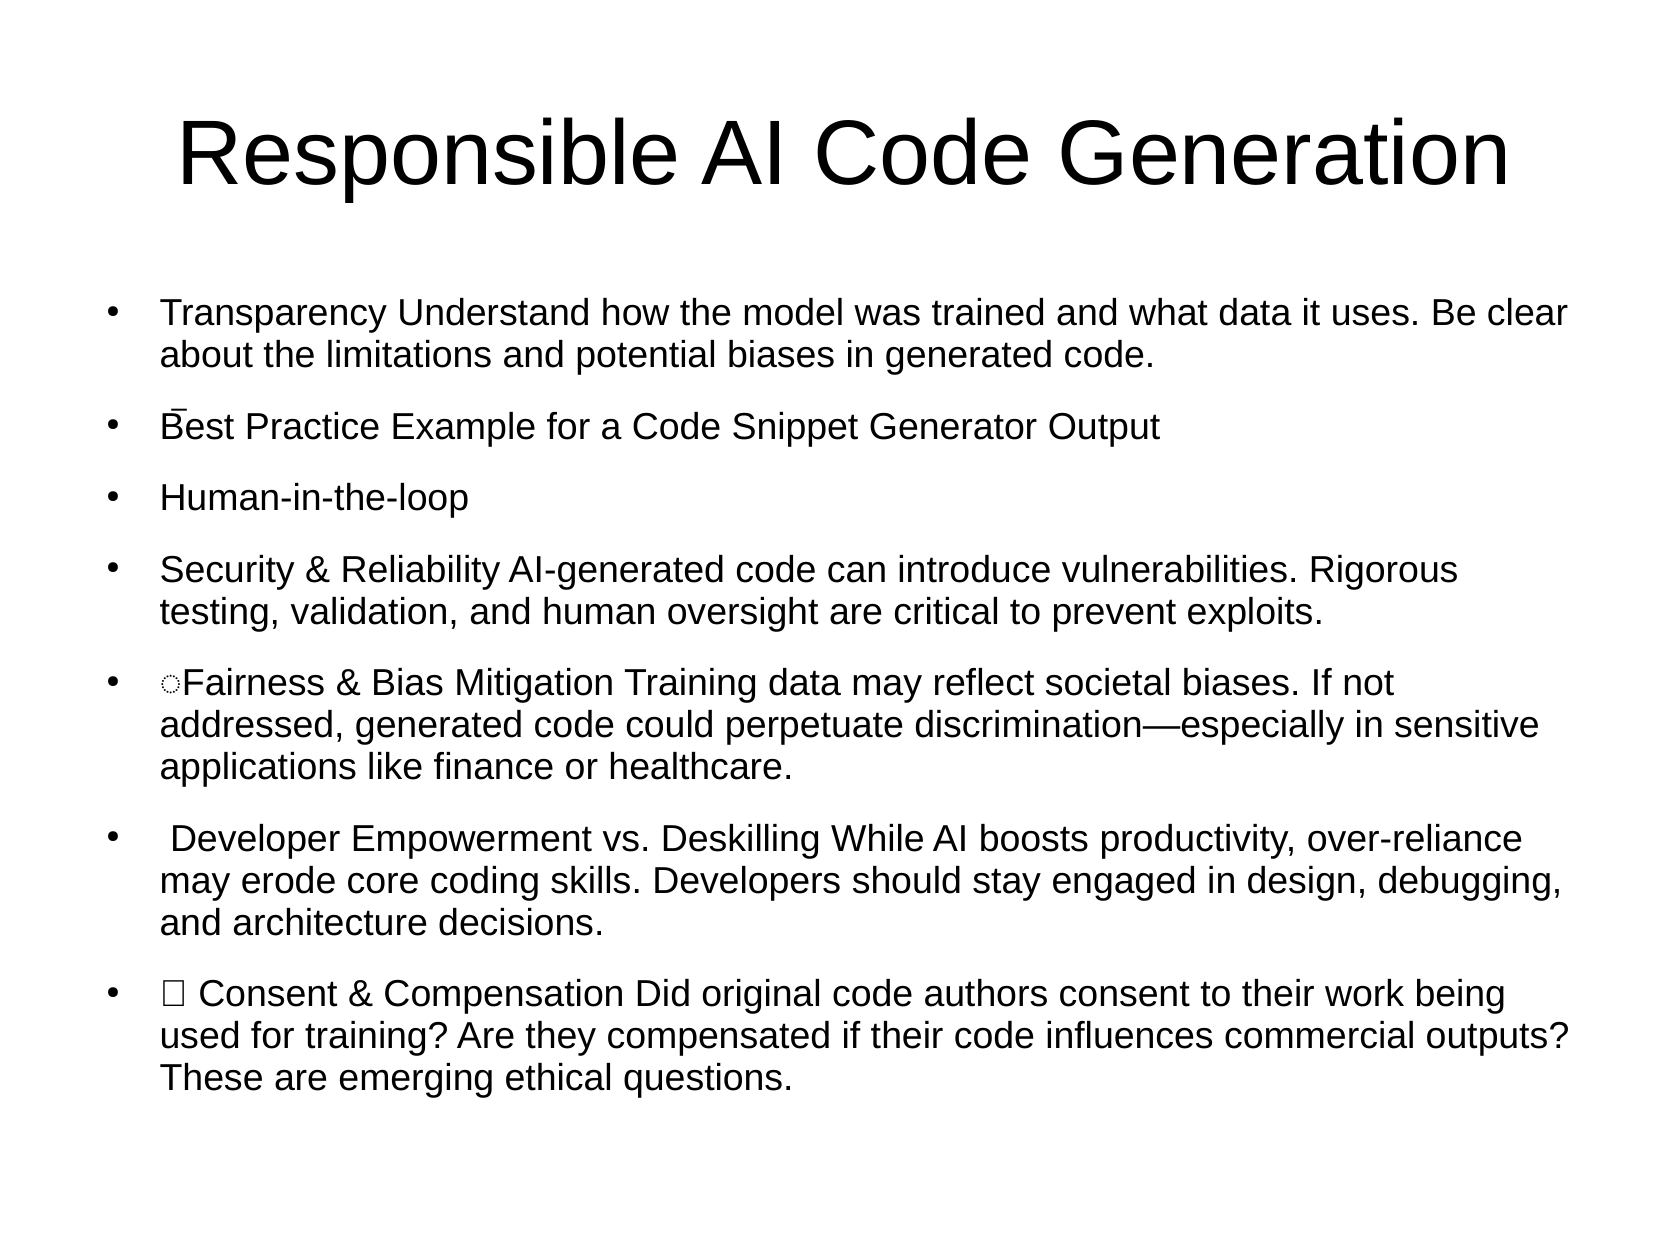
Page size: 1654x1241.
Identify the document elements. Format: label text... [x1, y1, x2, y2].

list [82, 246, 1571, 1066]
title Responsible AI Code Generation [82, 49, 1571, 246]
list Transparency Understand how the model was trained and what data it uses. Be clear about the limitations and potential biases in generated code. Best Practice Example for a Code Snippet Generator Output Human-in-the-loop Security & Reliability AI-generated code can introduce vulnerabilities. Rigorous testing, validation, and human oversight are critical to prevent exploits. ️Fairness & Bias Mitigation Training data may reflect societal biases. If not addressed, generated code could perpetuate discrimination—especially in sensitive applications like finance or healthcare. 👨‍💻 Developer Empowerment vs. Deskilling While AI boosts productivity, over-reliance may erode core coding skills. Developers should stay engaged in design, debugging, and architecture decisions. 🧾 Consent & Compensation Did original code authors consent to their work being used for training? Are they compensated if their code influences commercial outputs? These are emerging ethical questions. [88, 291, 1577, 1191]
